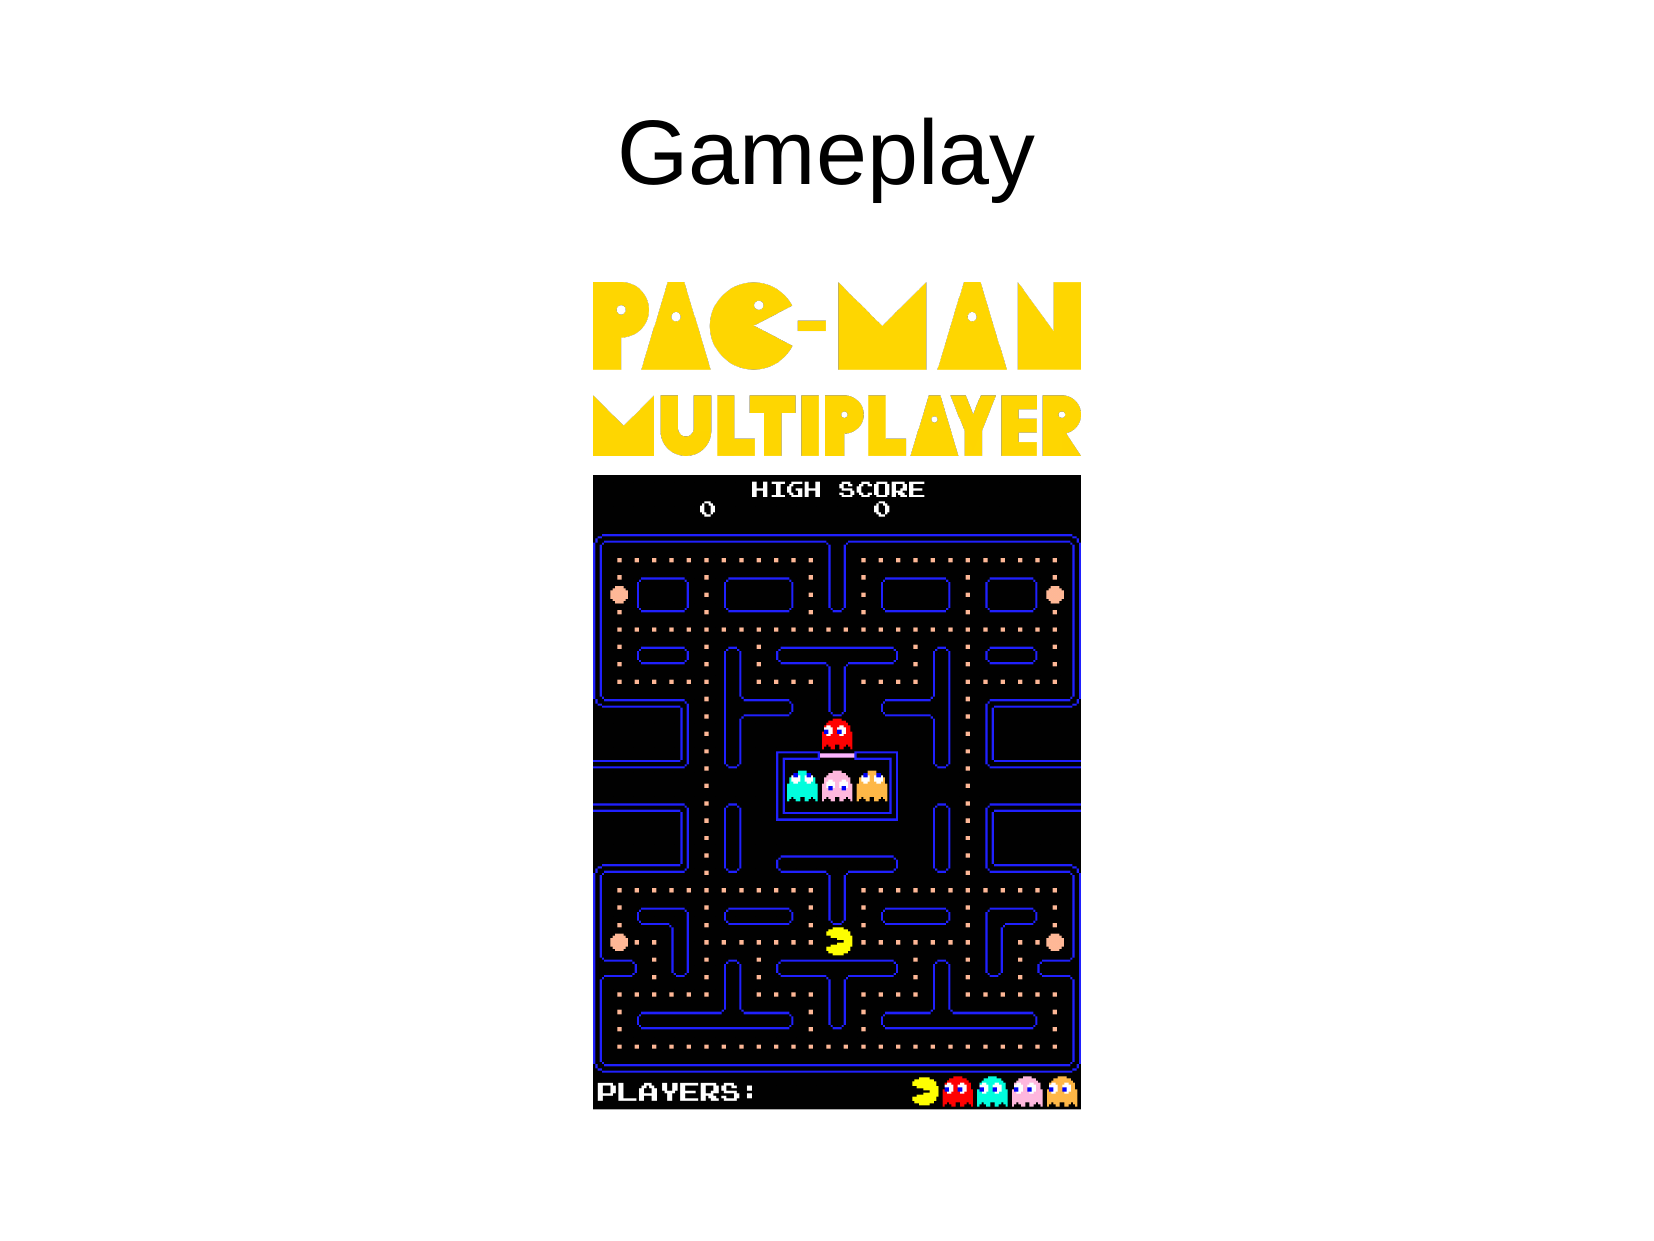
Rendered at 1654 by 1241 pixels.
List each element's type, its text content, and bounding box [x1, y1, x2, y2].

title Gameplay [82, 49, 1571, 257]
picture [593, 265, 1081, 1111]
